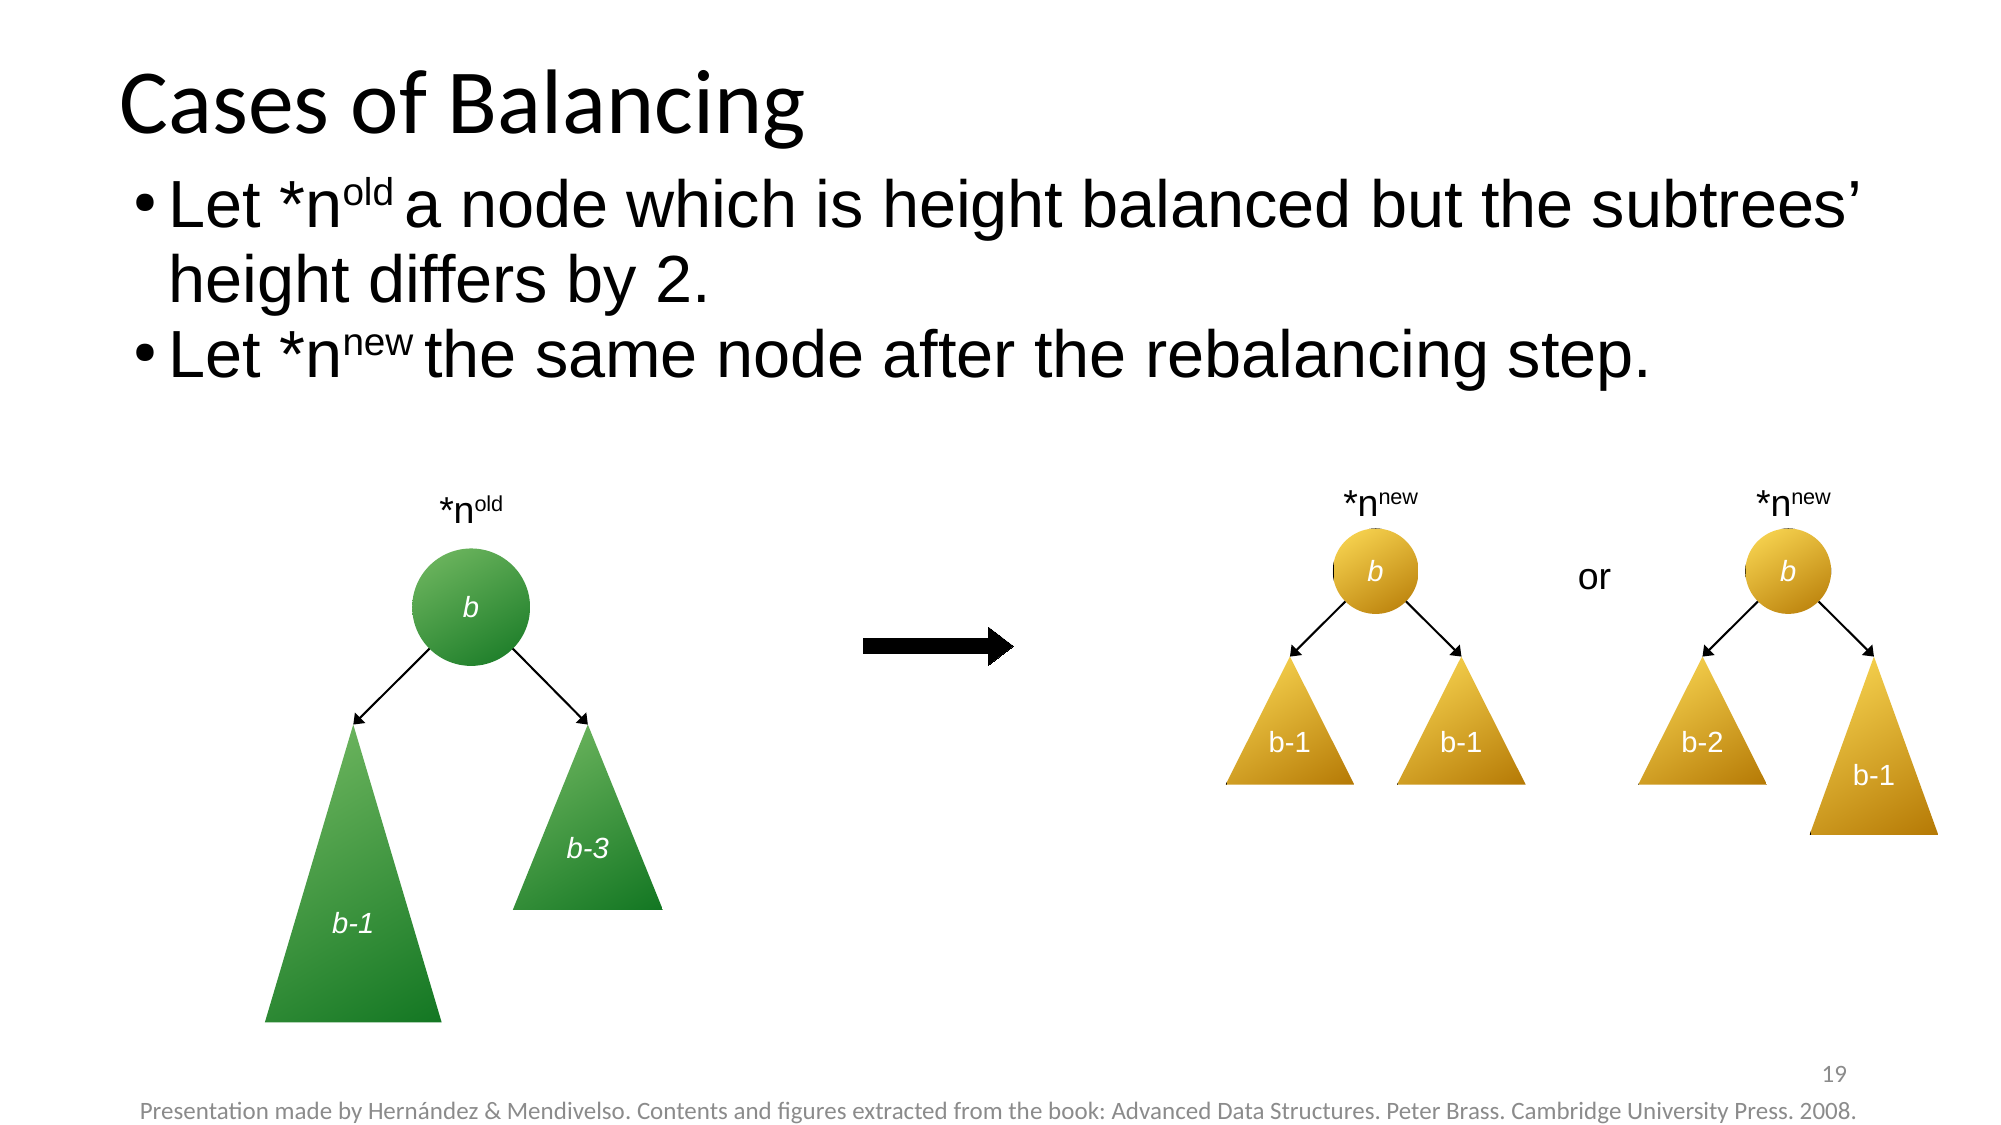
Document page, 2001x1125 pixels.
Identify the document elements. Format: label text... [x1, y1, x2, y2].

text_box *nnew [1328, 475, 1434, 533]
text_box [863, 627, 1014, 666]
text_box or [1563, 548, 1639, 648]
text_box b-1 [1225, 656, 1355, 785]
text_box Presentation made by Hernández & Mendivelso. Contents and figures extracted from the book: Advanced Data Structures. Peter Brass. Cambridge University Press. 2008. [0, 1100, 2000, 1119]
text_box b [1332, 533, 1419, 614]
text_box *nold [424, 482, 519, 540]
title Cases of Balancing [119, 3, 1845, 152]
text_box b-1 [264, 725, 442, 1023]
text_box Let *nold a node which is height balanced but the subtrees’ height differs by 2. Let *nnew the same node after the rebalancing step. [118, 159, 1919, 549]
text_box b-3 [512, 724, 663, 910]
text_box b [1745, 533, 1832, 614]
text_box b-1 [1397, 657, 1526, 785]
text_box *nnew [1741, 475, 1847, 533]
text_box b [412, 548, 531, 666]
text_box b-1 [1809, 656, 1939, 835]
text_box b-2 [1638, 657, 1767, 785]
